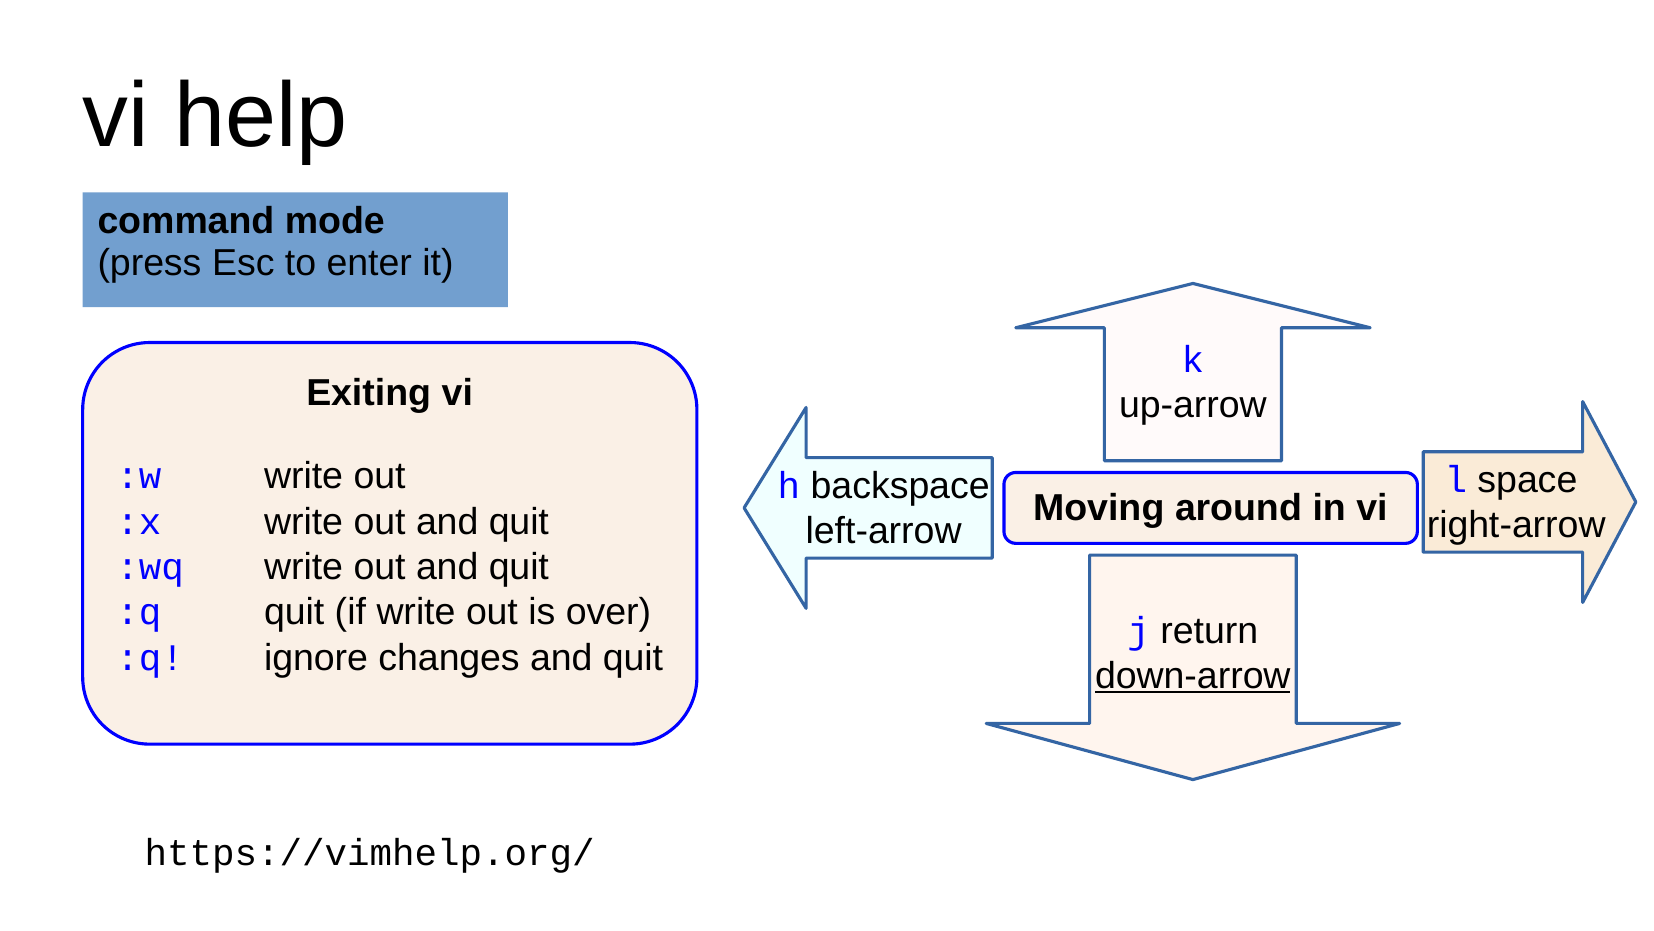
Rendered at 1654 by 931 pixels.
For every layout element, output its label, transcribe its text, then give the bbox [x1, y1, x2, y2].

text_box h backspace left-arrow [744, 407, 993, 609]
text_box command mode (press Esc to enter it) [82, 192, 508, 308]
text_box Moving around in vi [1003, 472, 1418, 544]
text_box l space right-arrow [1423, 401, 1636, 603]
title vi help [82, 37, 1571, 193]
text_box j return down-arrow [986, 555, 1400, 780]
text_box Exiting vi :w write out :x write out and quit :wq write out and quit :q quit (if write out is over) :q! ignore changes and quit [82, 342, 697, 745]
text_box k up-arrow [1015, 283, 1371, 461]
text_box https://vimhelp.org/ [129, 826, 1264, 885]
